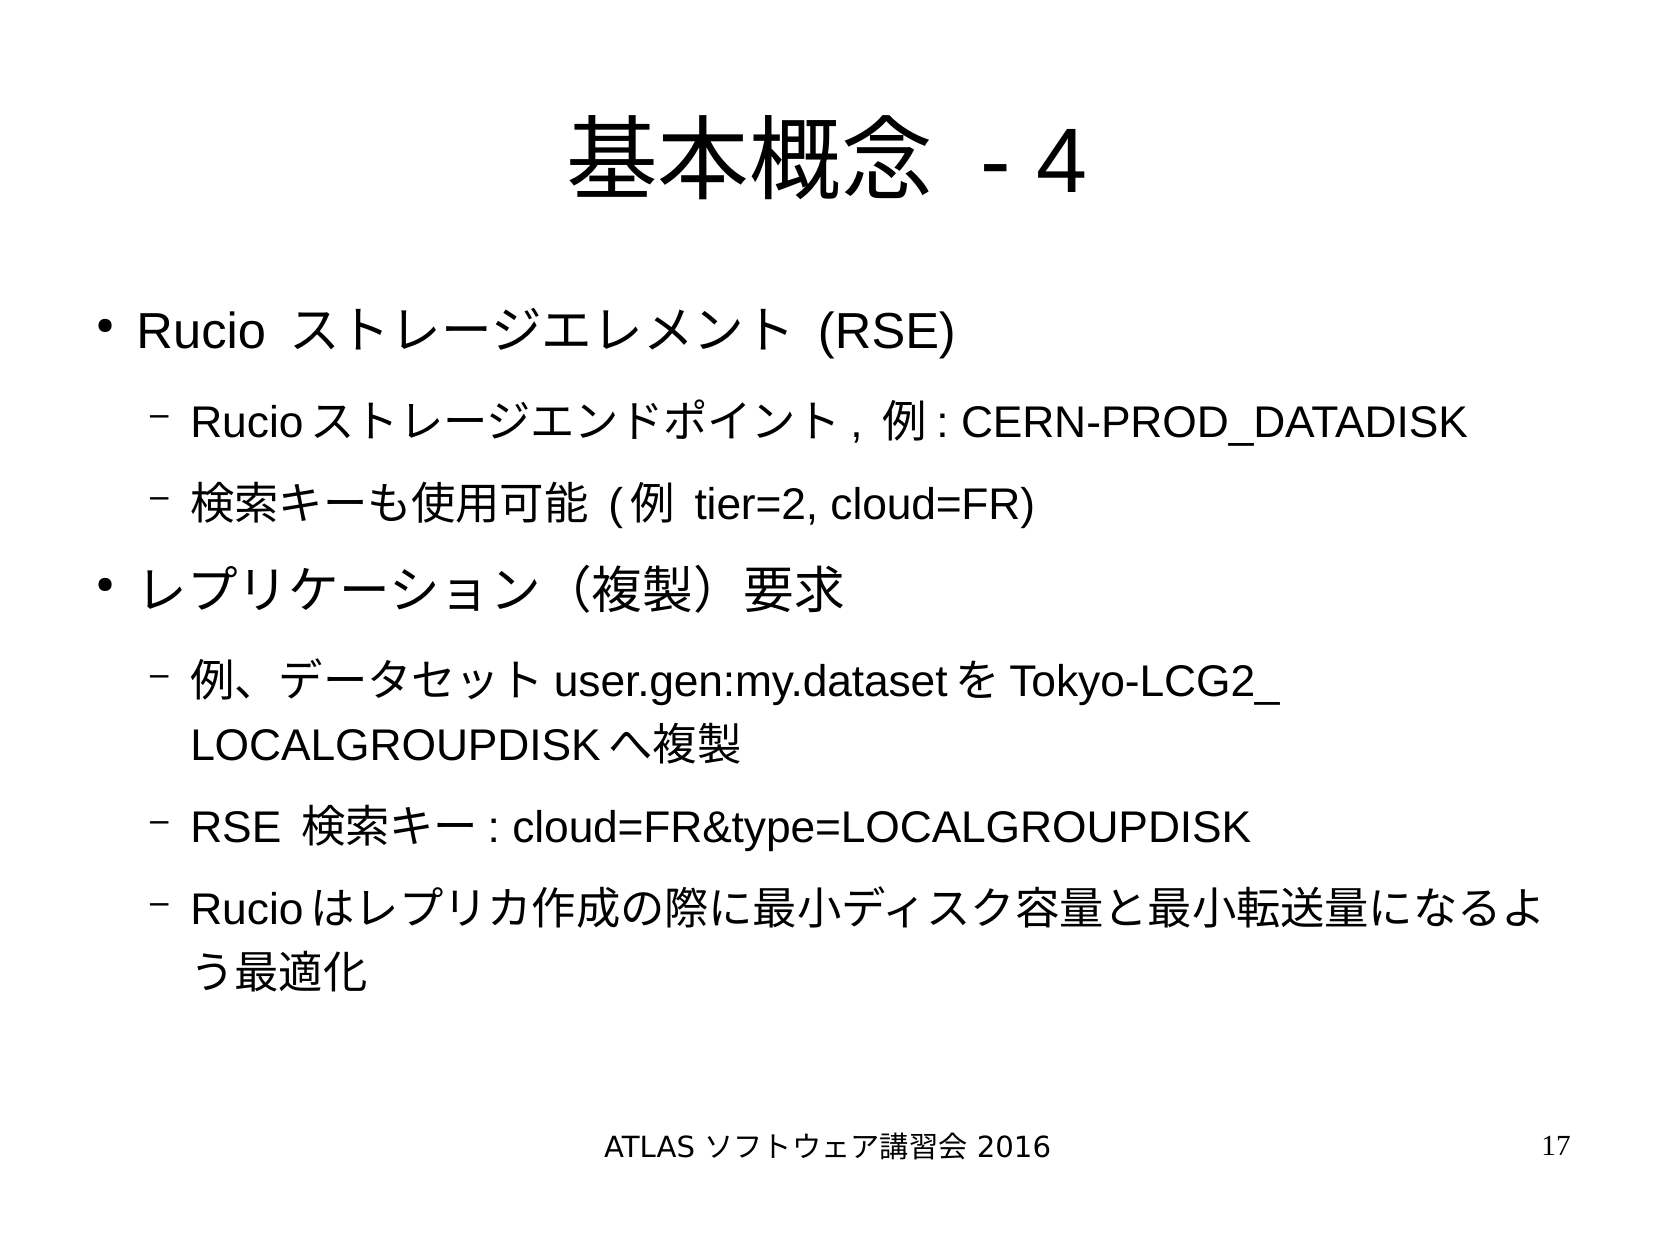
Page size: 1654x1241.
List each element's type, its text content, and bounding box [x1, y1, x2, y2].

list Rucio ストレージエレメント (RSE) Rucioストレージエンドポイント, 例: CERN-PROD_DATADISK 検索キーも使用可能 (例 tier=2, cloud=FR) レプリケーション（複製）要求 例、データセットuser.gen:my.datasetをTokyo-LCG2_ LOCALGROUPDISKへ複製 RSE 検索キー: cloud=FR&type=LOCALGROUPDISK Rucioはレプリカ作成の際に最小ディスク容量と最小転送量になるよう最適化 [82, 290, 1571, 1010]
title 基本概念 - 4 [82, 49, 1571, 257]
